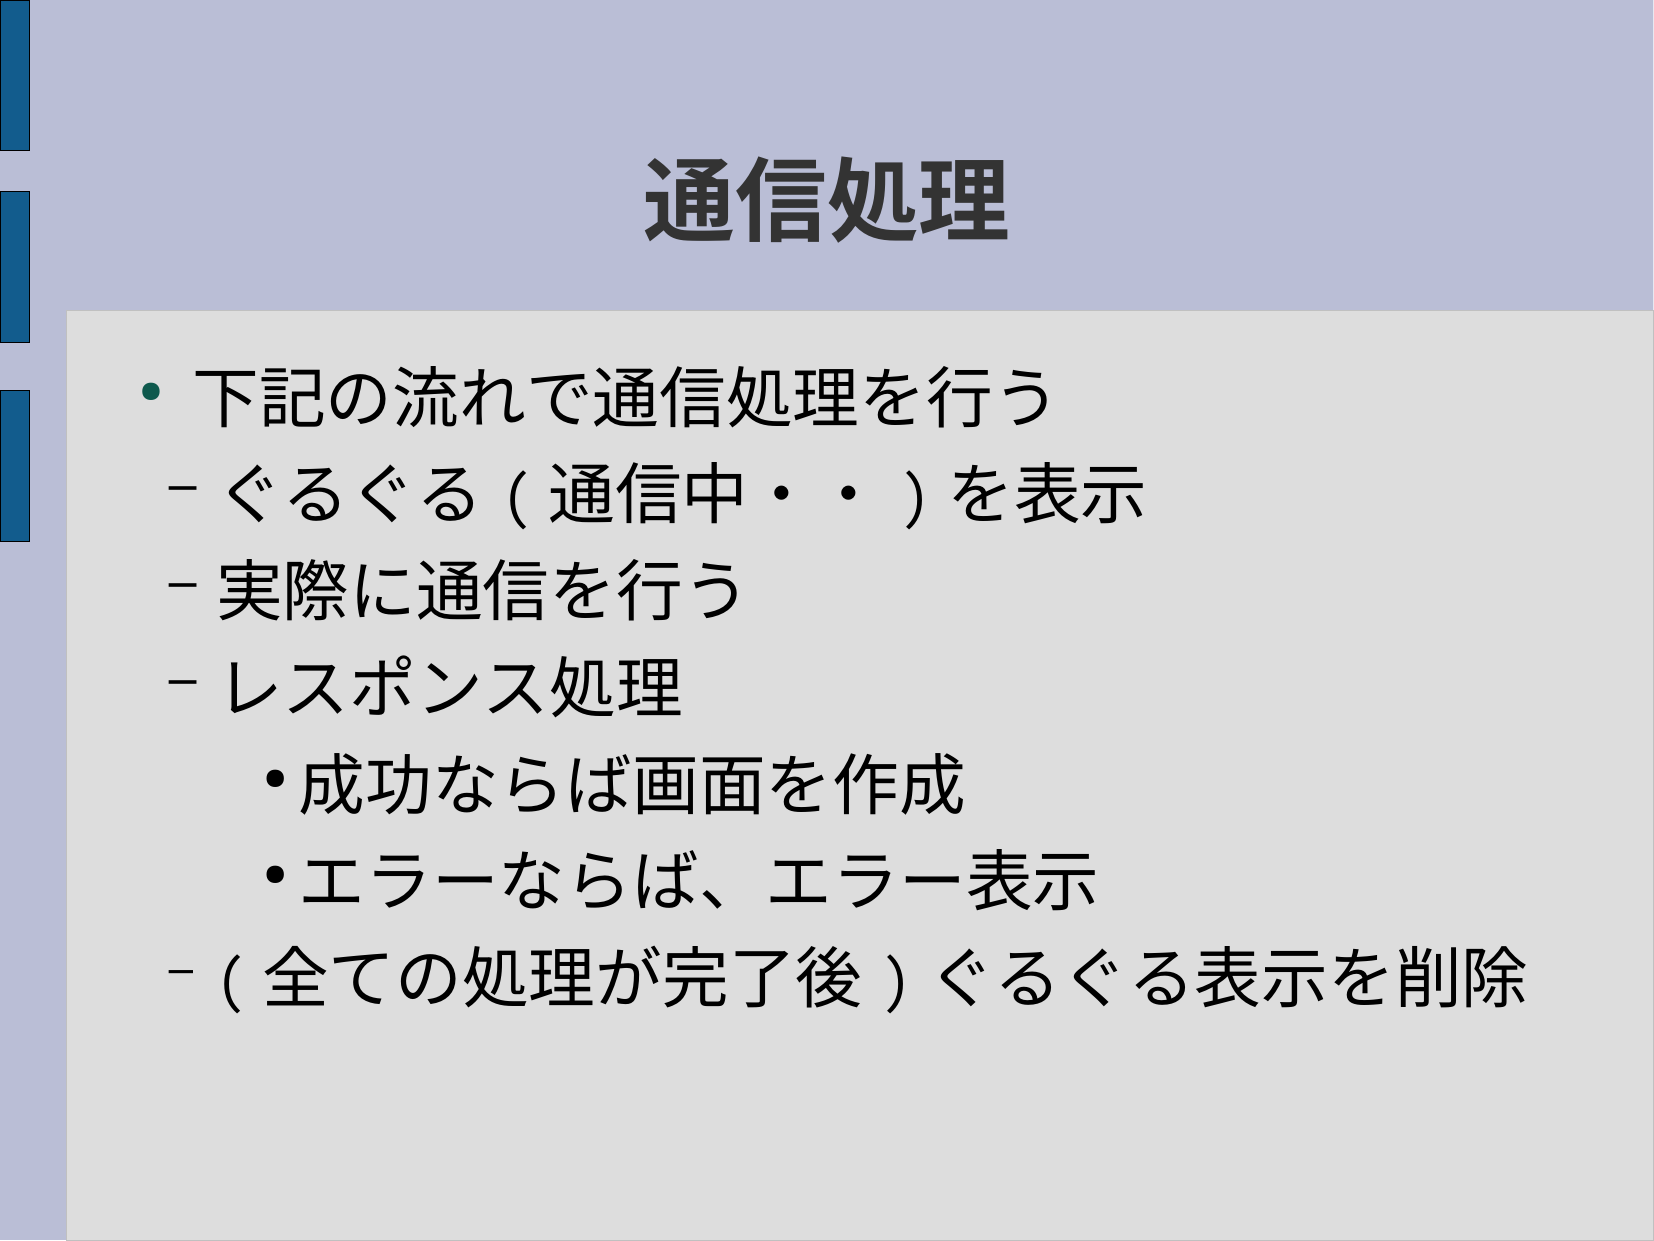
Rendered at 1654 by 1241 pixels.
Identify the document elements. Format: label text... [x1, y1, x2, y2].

list 下記の流れで通信処理を行う ぐるぐる(通信中・・)を表示 実際に通信を行う レスポンス処理 成功ならば画面を作成 エラーならば、エラー表示 (全ての処理が完了後)ぐるぐる表示を削除 [121, 344, 1534, 1127]
title 通信処理 [121, 91, 1534, 299]
